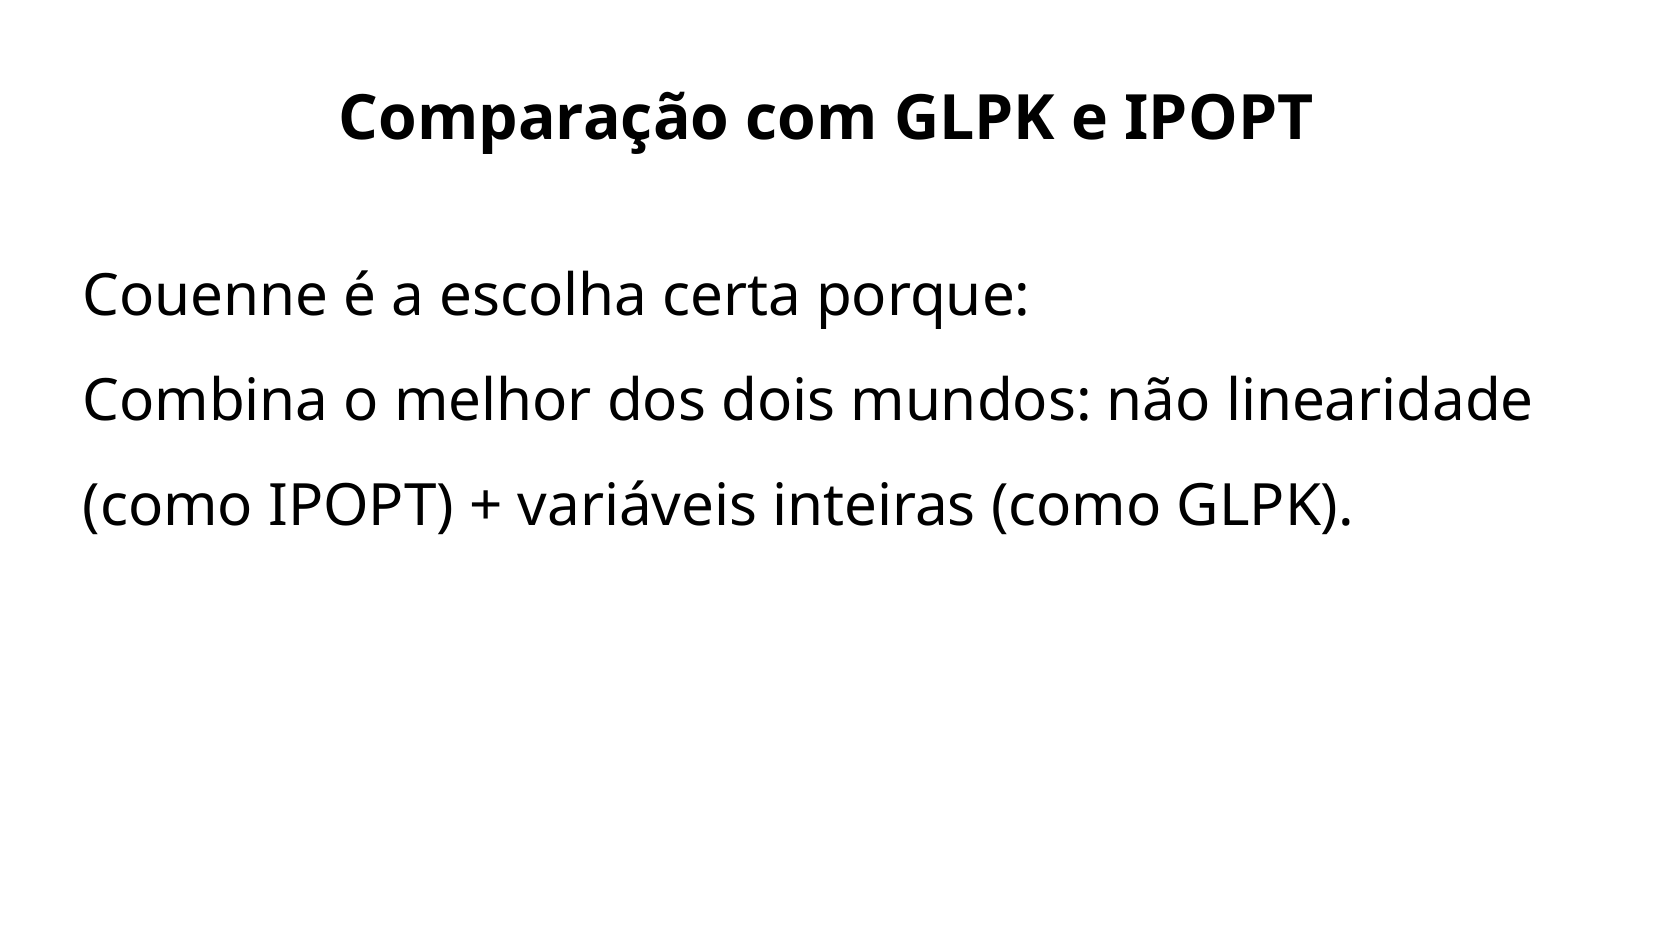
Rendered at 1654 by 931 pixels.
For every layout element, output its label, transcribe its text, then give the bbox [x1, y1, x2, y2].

text_box Couenne é a escolha certa porque: Combina o melhor dos dois mundos: não linearidade (como IPOPT) + variáveis inteiras (como GLPK). [82, 221, 1571, 763]
text_box Comparação com GLPK e IPOPT [82, 37, 1571, 193]
